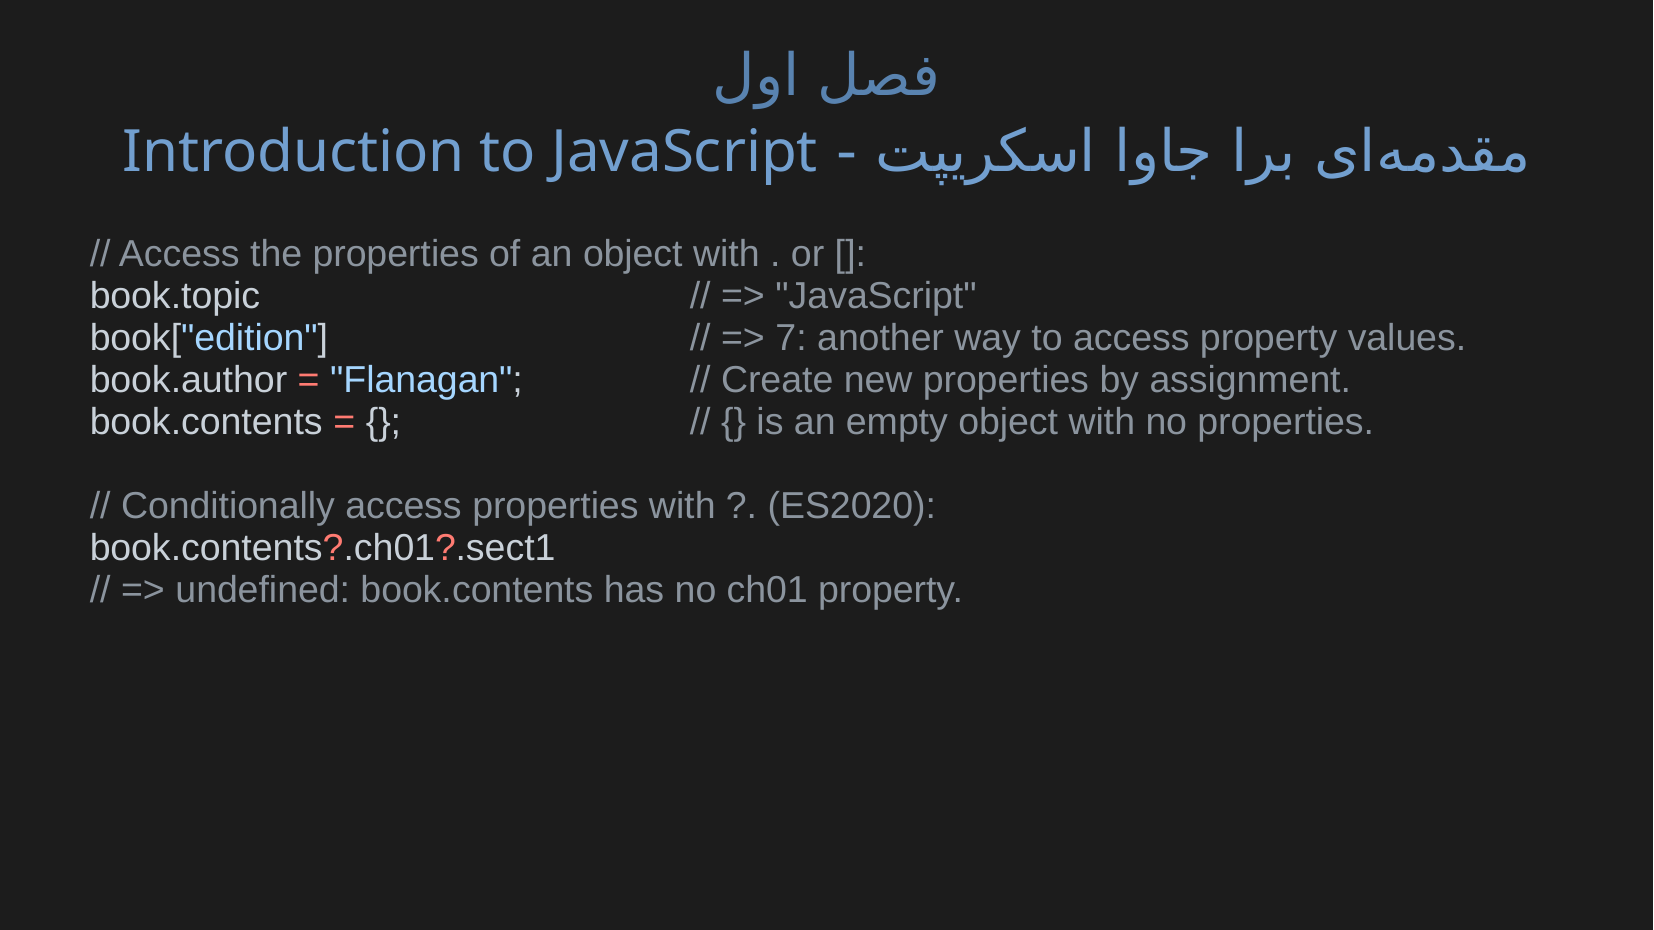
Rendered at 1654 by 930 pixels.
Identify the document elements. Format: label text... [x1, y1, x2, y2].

title فصل اول مقدمه‌ای برا جاوا اسکریپت - Introduction to JavaScript [82, 37, 1571, 193]
text_box // Access the properties of an object with . or []: book.topic // => "JavaScript" book["edition"] // => 7: another way to access property values. book.author = "Flanagan"; // Create new properties by assignment. book.contents = {}; // {} is an empty object with no properties. // Conditionally access properties with ?. (ES2020): book.contents?.ch01?.sect1 // => undefined: book.contents has no ch01 property. [75, 225, 1576, 863]
